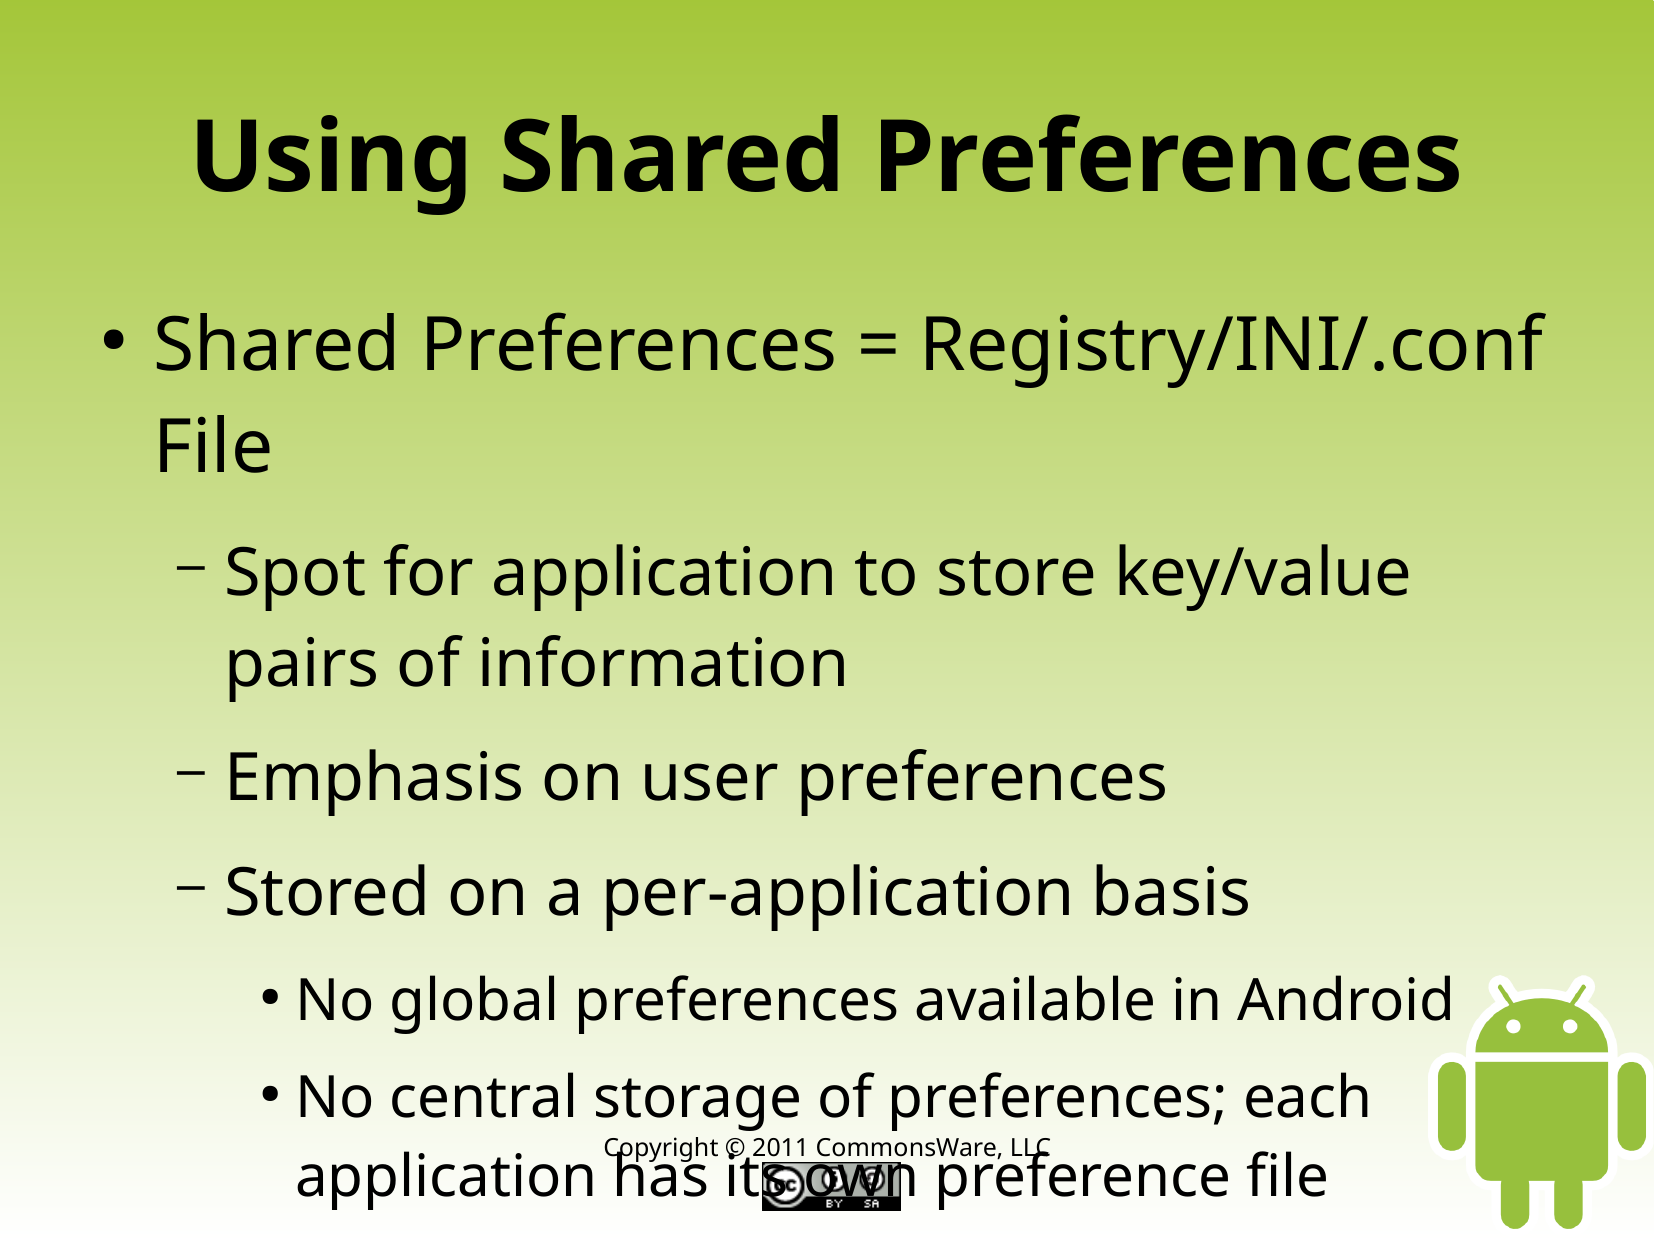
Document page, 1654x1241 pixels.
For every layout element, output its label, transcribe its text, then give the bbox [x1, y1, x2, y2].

picture [1428, 975, 1654, 1238]
picture [762, 1162, 901, 1211]
list Shared Preferences = Registry/INI/.conf File Spot for application to store key/value pairs of information Emphasis on user preferences Stored on a per-application basis No global preferences available in Android No central storage of preferences; each application has its own preference file [82, 290, 1571, 1109]
title Using Shared Preferences [82, 49, 1571, 257]
